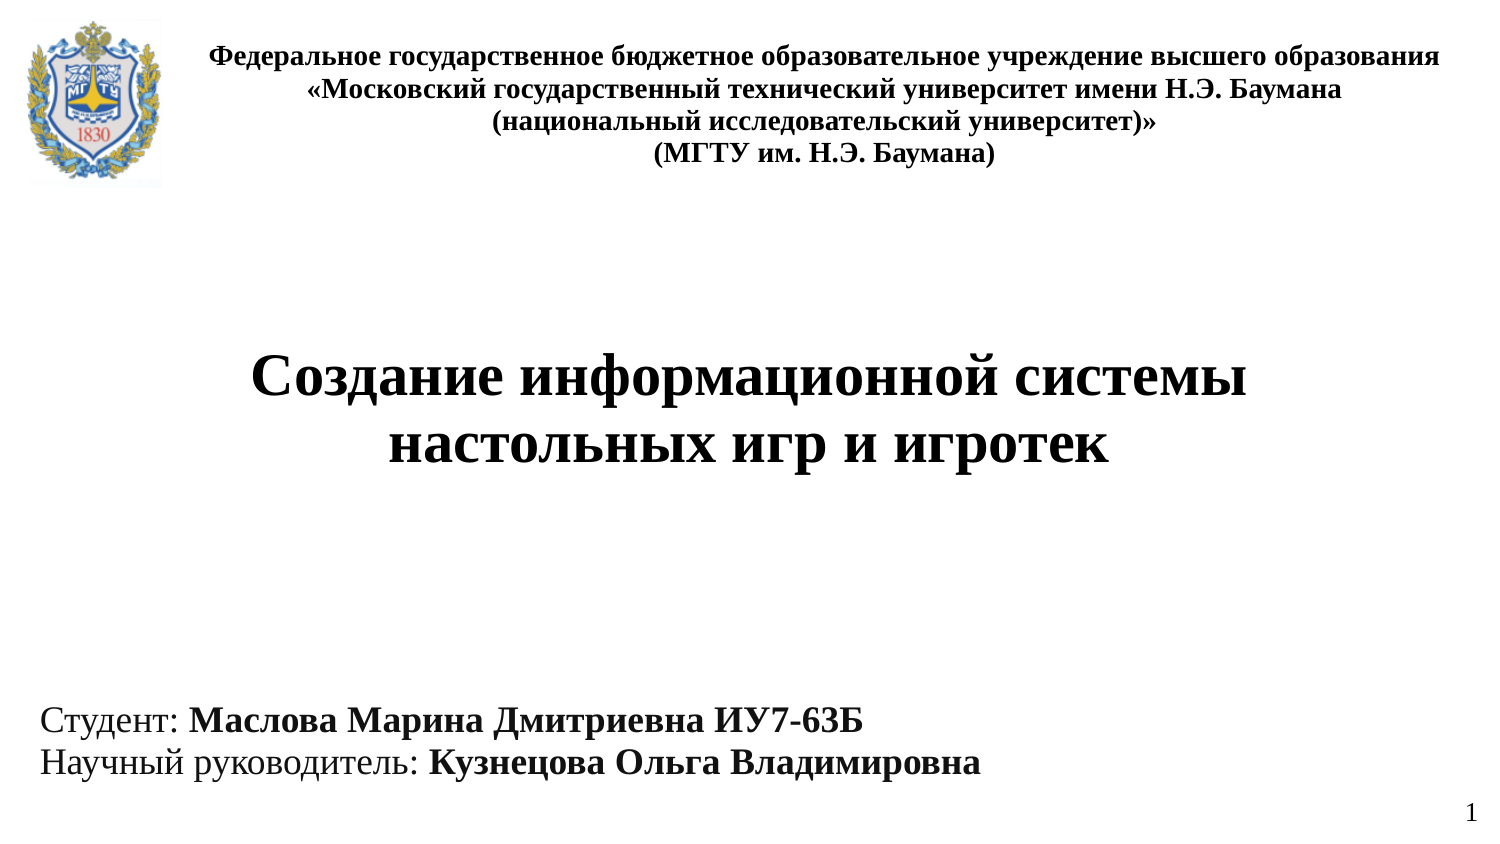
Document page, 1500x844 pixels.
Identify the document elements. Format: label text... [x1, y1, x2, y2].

subtitle Создание информационной системы настольных игр и игротек [74, 197, 1425, 616]
title Федеральное государственное бюджетное образовательное учреждение высшего образования «Московский государственный технический университет имени Н.Э. Баумана (национальный исследовательский университет)» (МГТУ им. Н.Э. Баумана) [162, 33, 1500, 174]
slide_number <number> [1403, 778, 1494, 844]
text_box Студент: Маслова Марина Дмитриевна ИУ7-63Б Научный руководитель: Кузнецова Ольга Владимировна [26, 689, 1089, 780]
picture [26, 19, 162, 188]
